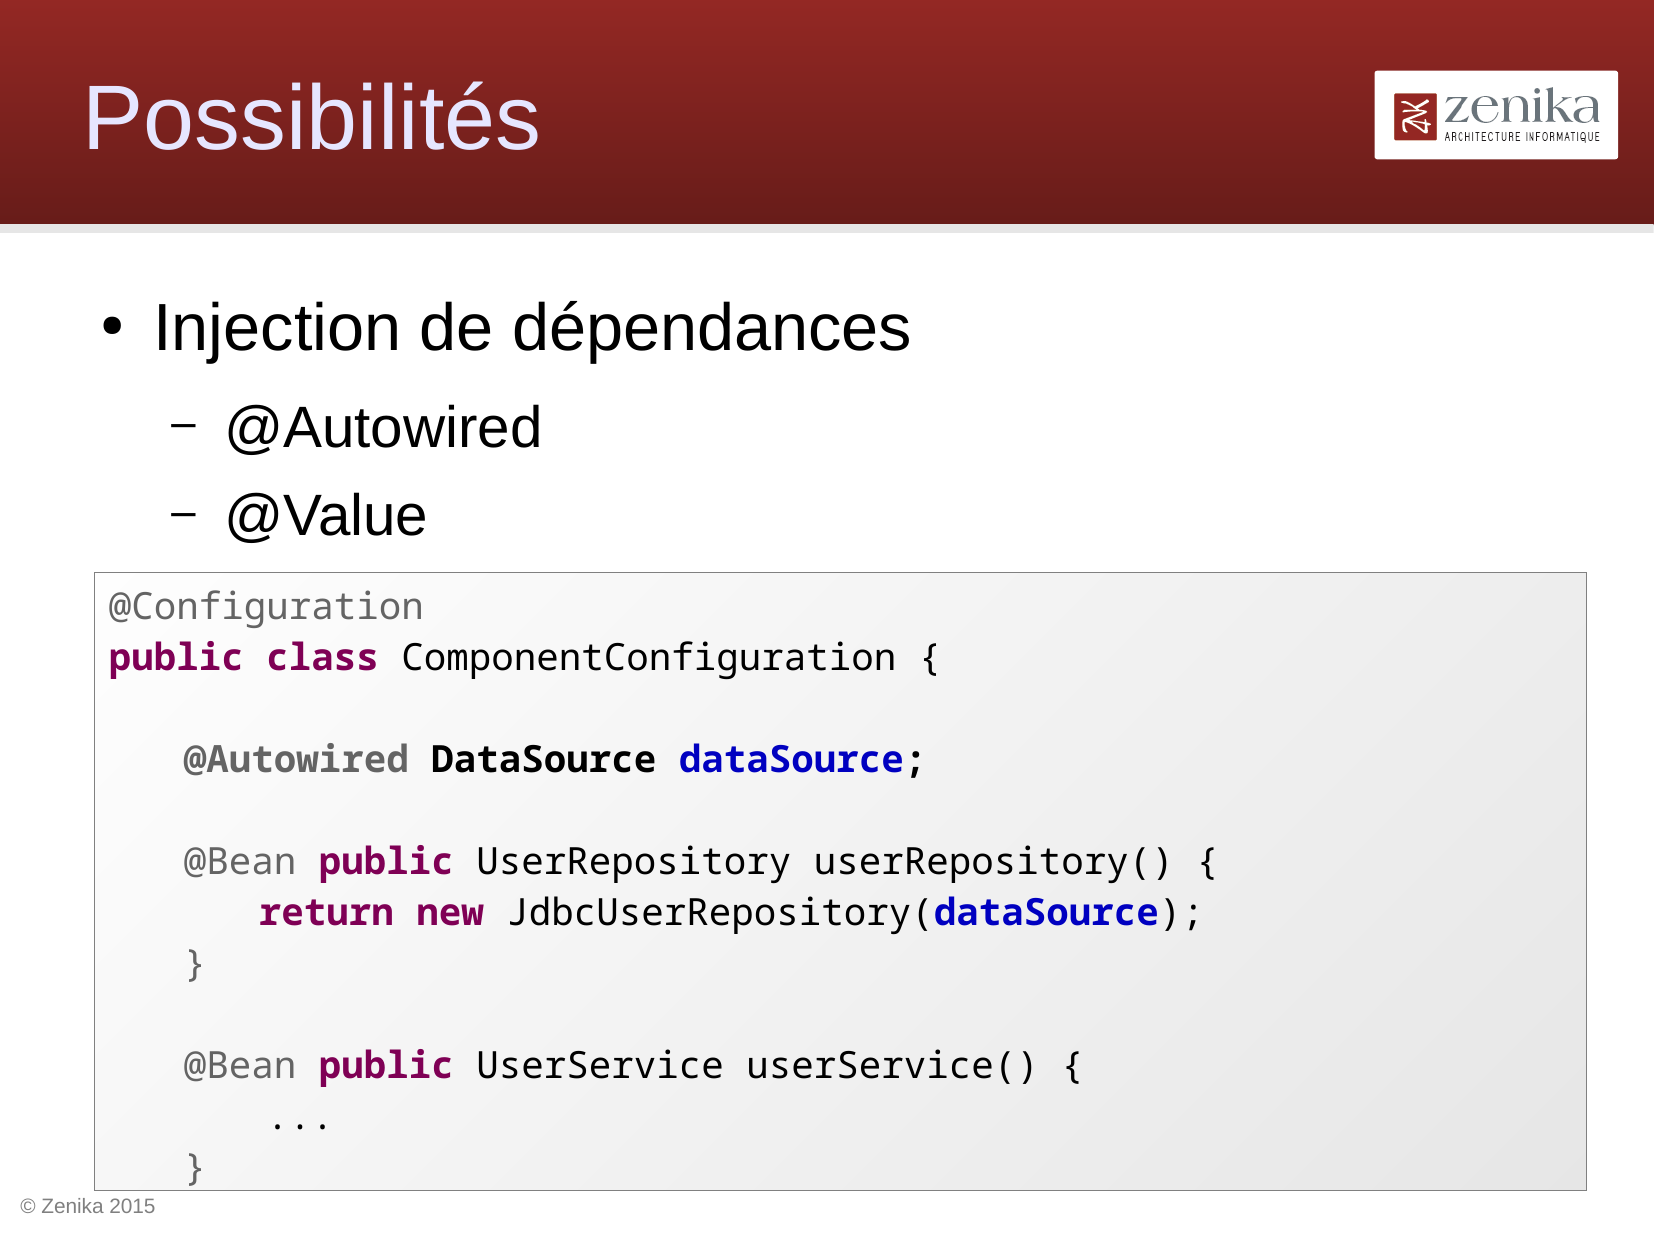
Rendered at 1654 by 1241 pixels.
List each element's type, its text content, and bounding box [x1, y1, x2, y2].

picture [1571, 82, 1600, 149]
text_box @Configuration public class ComponentConfiguration { @Autowired DataSource dataSource; @Bean public UserRepository userRepository() { return new JdbcUserRepository(dataSource); } @Bean public UserService userService() { ... } } [94, 572, 1587, 1191]
list Injection de dépendances @Autowired @Value [82, 290, 1538, 1010]
title Possibilités [82, 13, 1571, 222]
